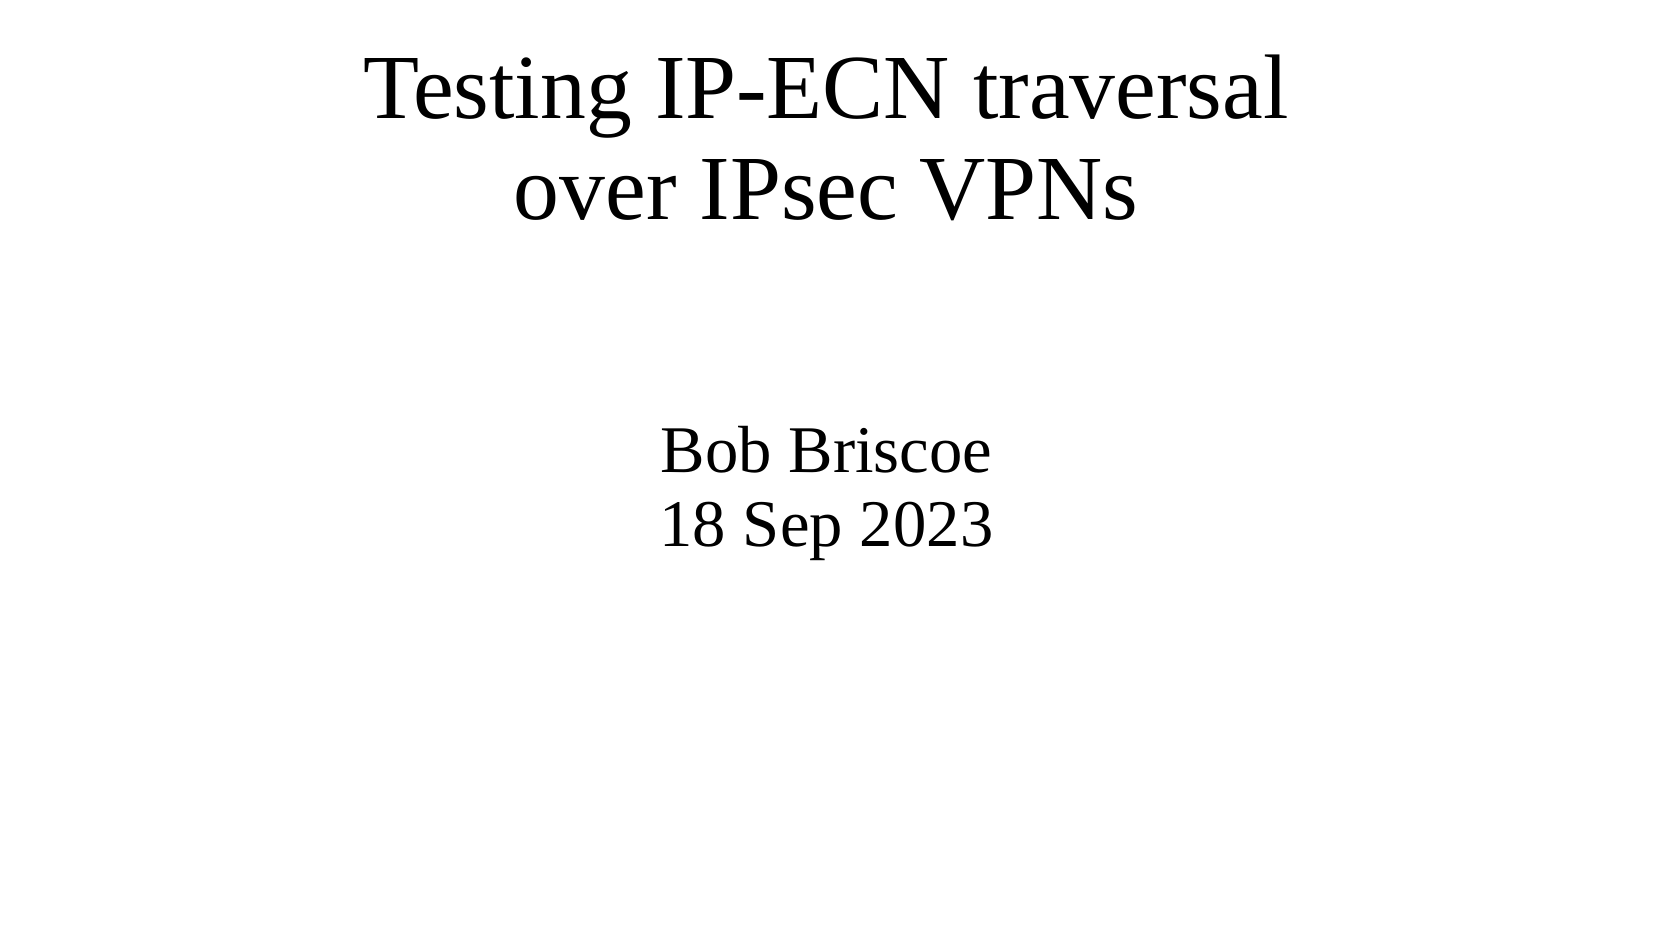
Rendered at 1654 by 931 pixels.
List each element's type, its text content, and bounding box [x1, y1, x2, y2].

title Testing IP-ECN traversal over IPsec VPNs [82, 36, 1571, 217]
subtitle Bob Briscoe 18 Sep 2023 [82, 217, 1571, 758]
